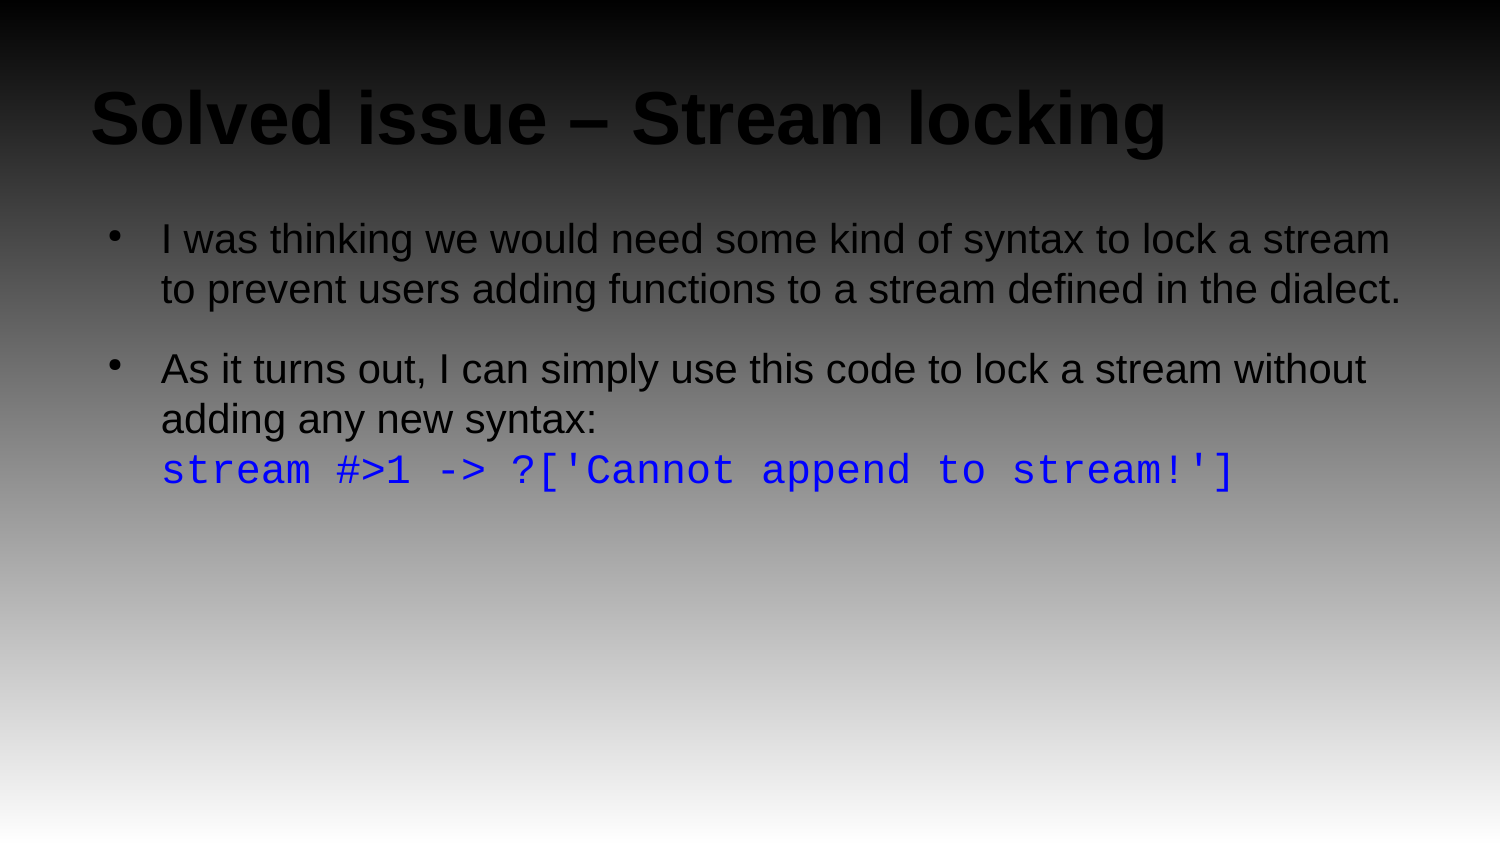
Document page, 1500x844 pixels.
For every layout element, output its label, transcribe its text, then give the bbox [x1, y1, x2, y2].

list I was thinking we would need some kind of syntax to lock a stream to prevent users adding functions to a stream defined in the dialect. As it turns out, I can simply use this code to lock a stream without adding any new syntax: stream #>1 -> ?['Cannot append to stream!'] [75, 196, 1425, 808]
title Solved issue – Stream locking [75, 33, 1425, 175]
